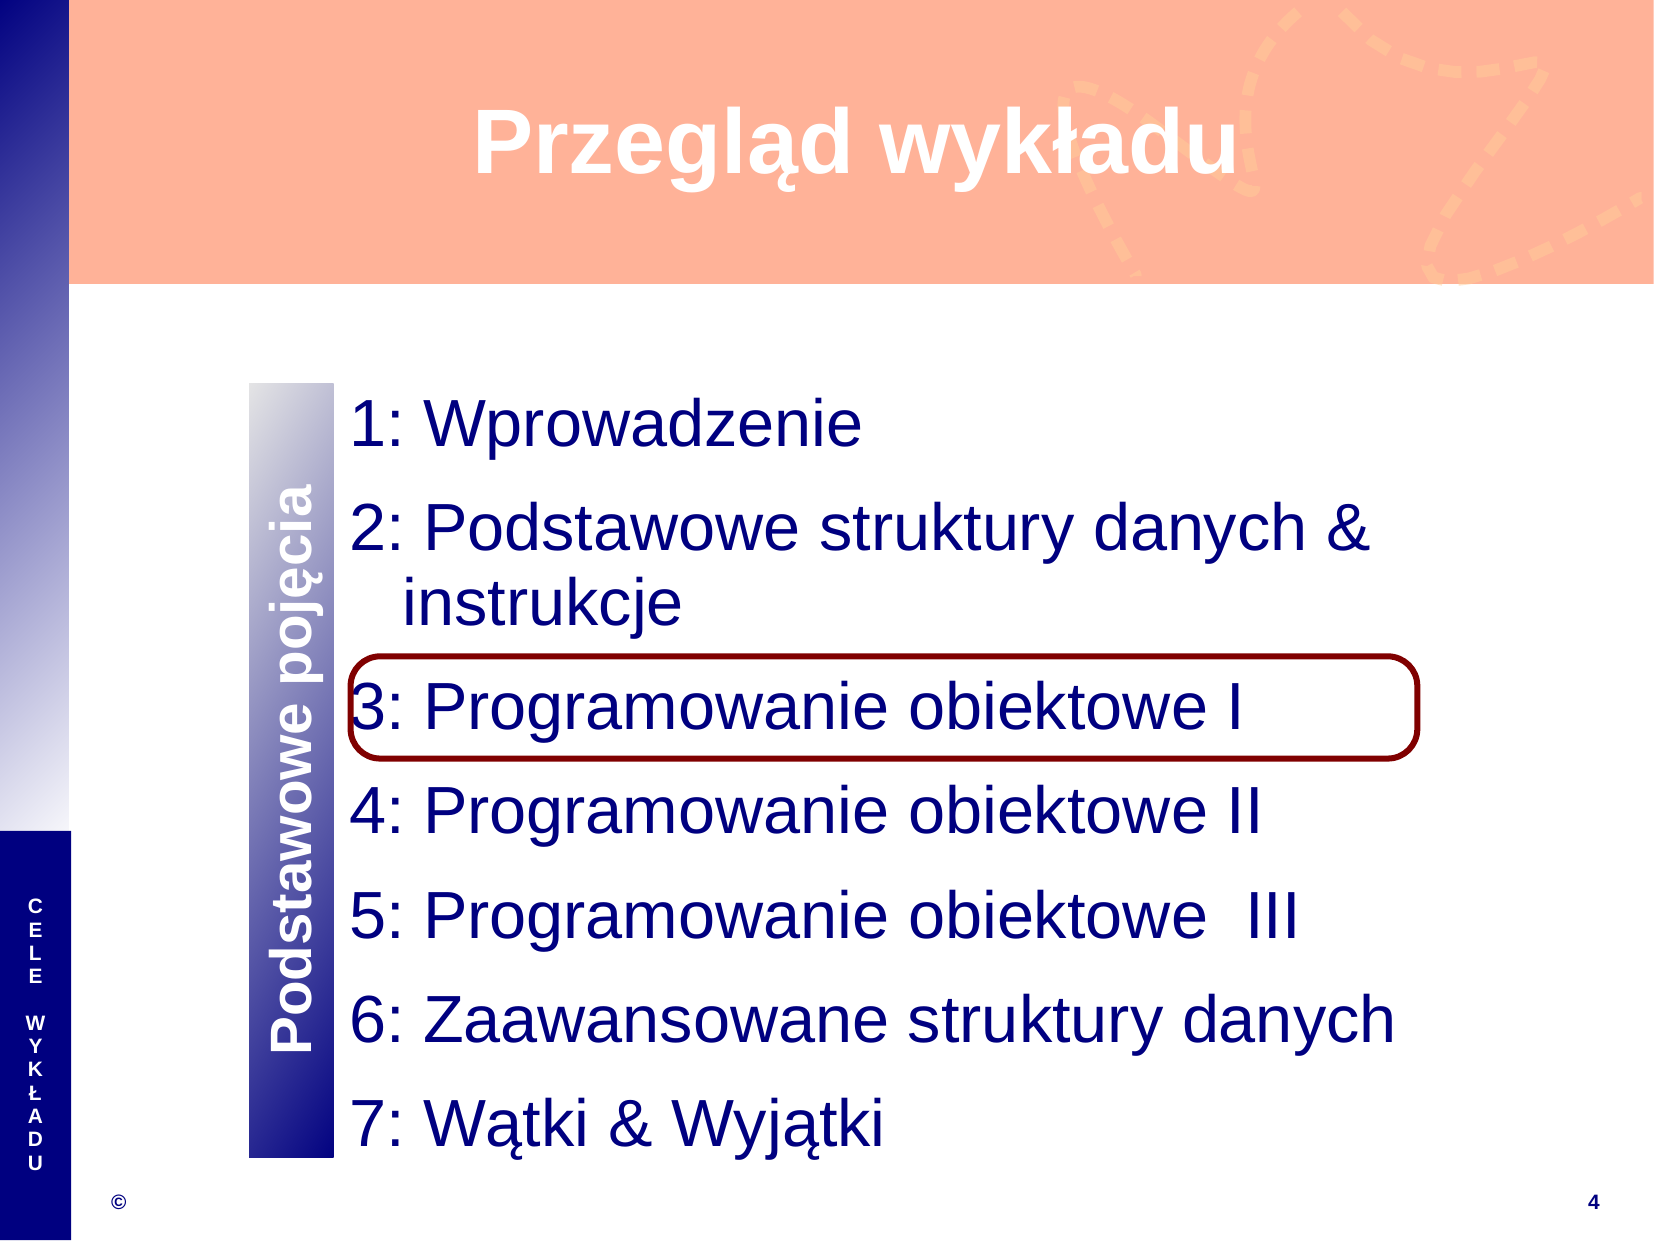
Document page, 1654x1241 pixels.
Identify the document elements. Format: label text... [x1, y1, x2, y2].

list 1: Wprowadzenie 2: Podstawowe struktury danych & instrukcje 3: Programowanie obiektowe I 4: Programowanie obiektowe II 5: Programowanie obiektowe III 6: Zaawansowane struktury danych 7: Wątki & Wyjątki [331, 386, 1556, 1185]
text_box Podstawowe pojęcia [249, 383, 334, 1158]
text_box C E L E W Y K Ł A D U [0, 829, 71, 1241]
title Przegląd wykładu [97, 37, 1617, 246]
